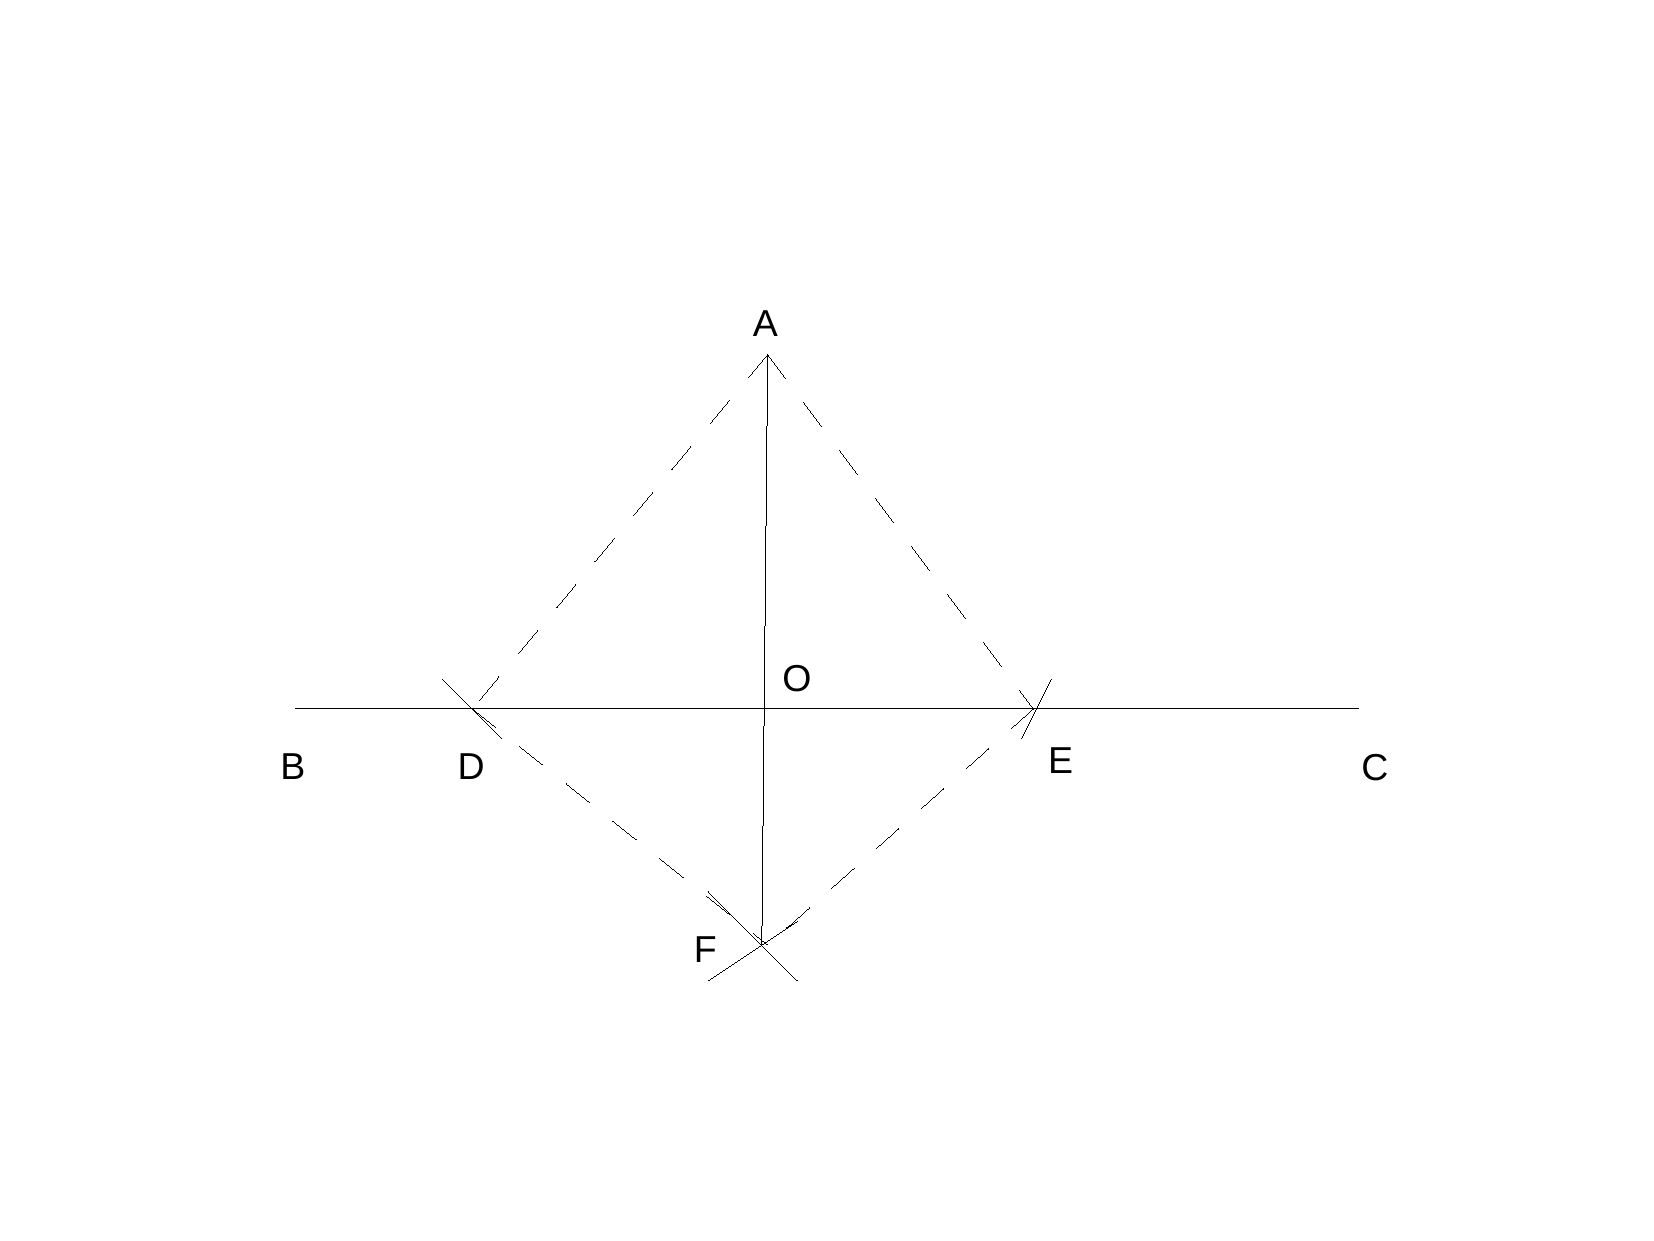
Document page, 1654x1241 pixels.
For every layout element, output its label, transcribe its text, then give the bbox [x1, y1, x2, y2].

text_box D [442, 738, 500, 796]
text_box A [738, 295, 793, 353]
text_box O [767, 649, 827, 707]
text_box C [1346, 738, 1404, 796]
text_box B [265, 738, 321, 796]
text_box E [1033, 731, 1089, 789]
text_box F [679, 921, 732, 979]
